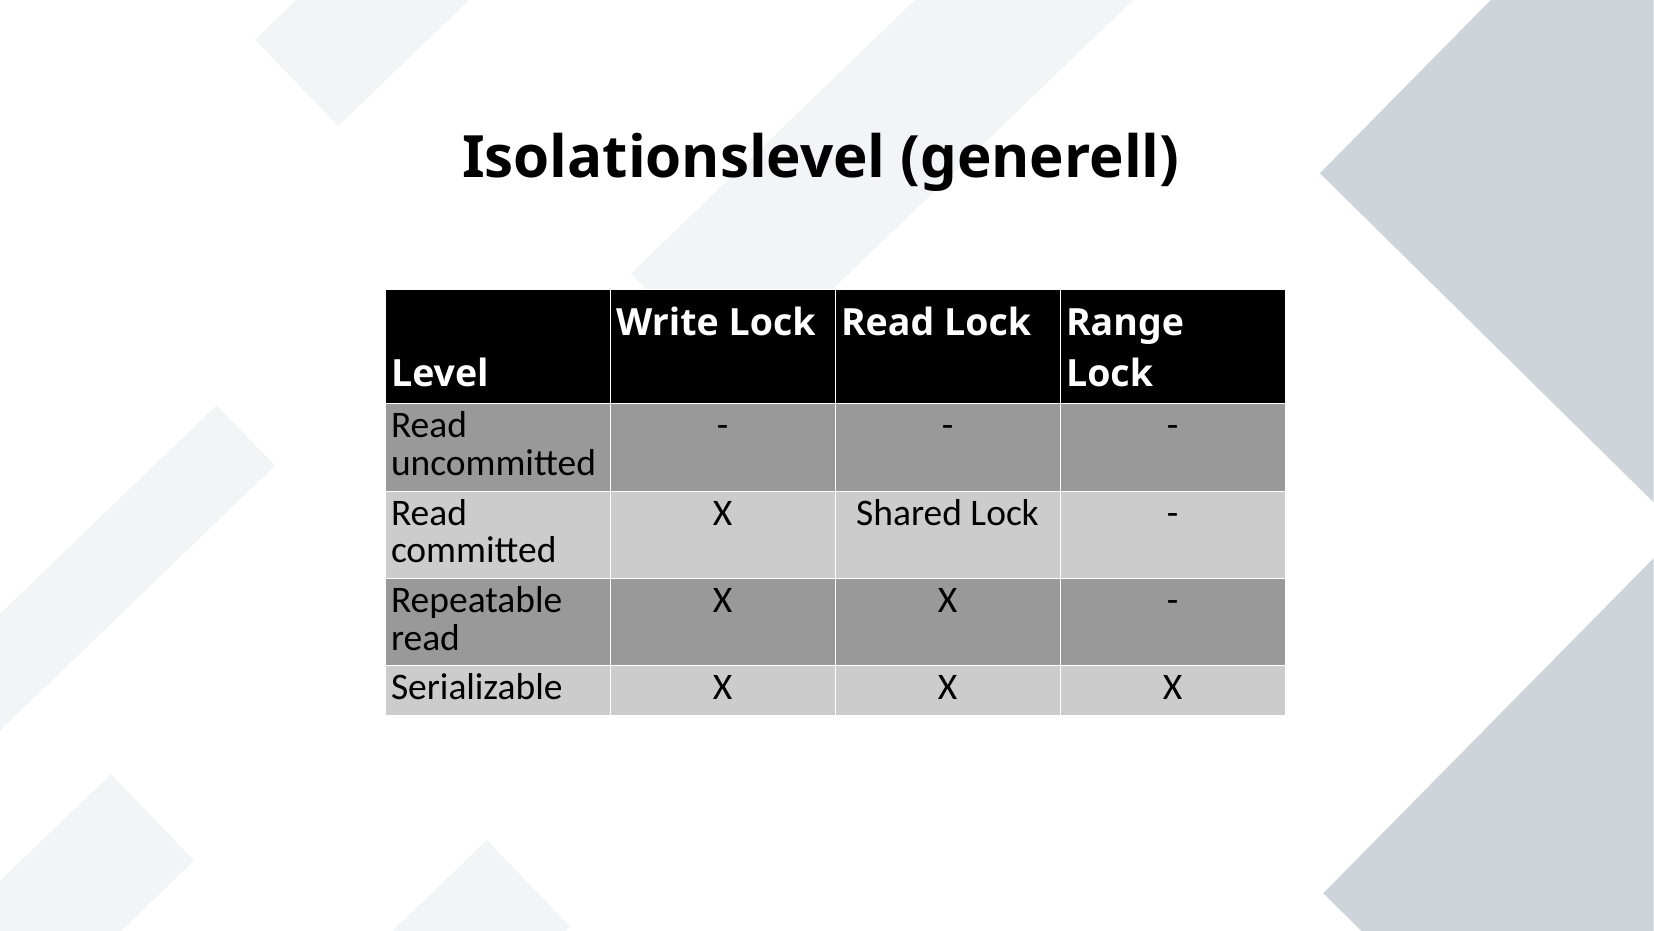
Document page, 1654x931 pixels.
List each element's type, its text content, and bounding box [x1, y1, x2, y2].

table_cell X [611, 579, 835, 665]
table_header Write Lock [611, 290, 835, 403]
table_cell X [611, 666, 835, 715]
table_cell Read uncommitted [386, 404, 610, 491]
table_cell X [611, 492, 835, 578]
table_cell Read committed [386, 492, 610, 578]
table_cell Serializable [386, 666, 610, 715]
table_cell Shared Lock [836, 492, 1060, 578]
table_cell - [1061, 492, 1285, 578]
table_cell X [836, 579, 1060, 665]
table_cell - [836, 404, 1060, 491]
table_cell - [611, 404, 835, 491]
title Isolationslevel (generell) [76, 76, 1565, 233]
table_header Read Lock [836, 290, 1060, 403]
table_cell Repeatable read [386, 579, 610, 665]
table_cell X [1061, 666, 1285, 715]
table_cell - [1061, 579, 1285, 665]
table_cell - [1061, 404, 1285, 491]
table_cell X [836, 666, 1060, 715]
table_header Level [386, 290, 610, 403]
table_header Range Lock [1061, 290, 1285, 403]
